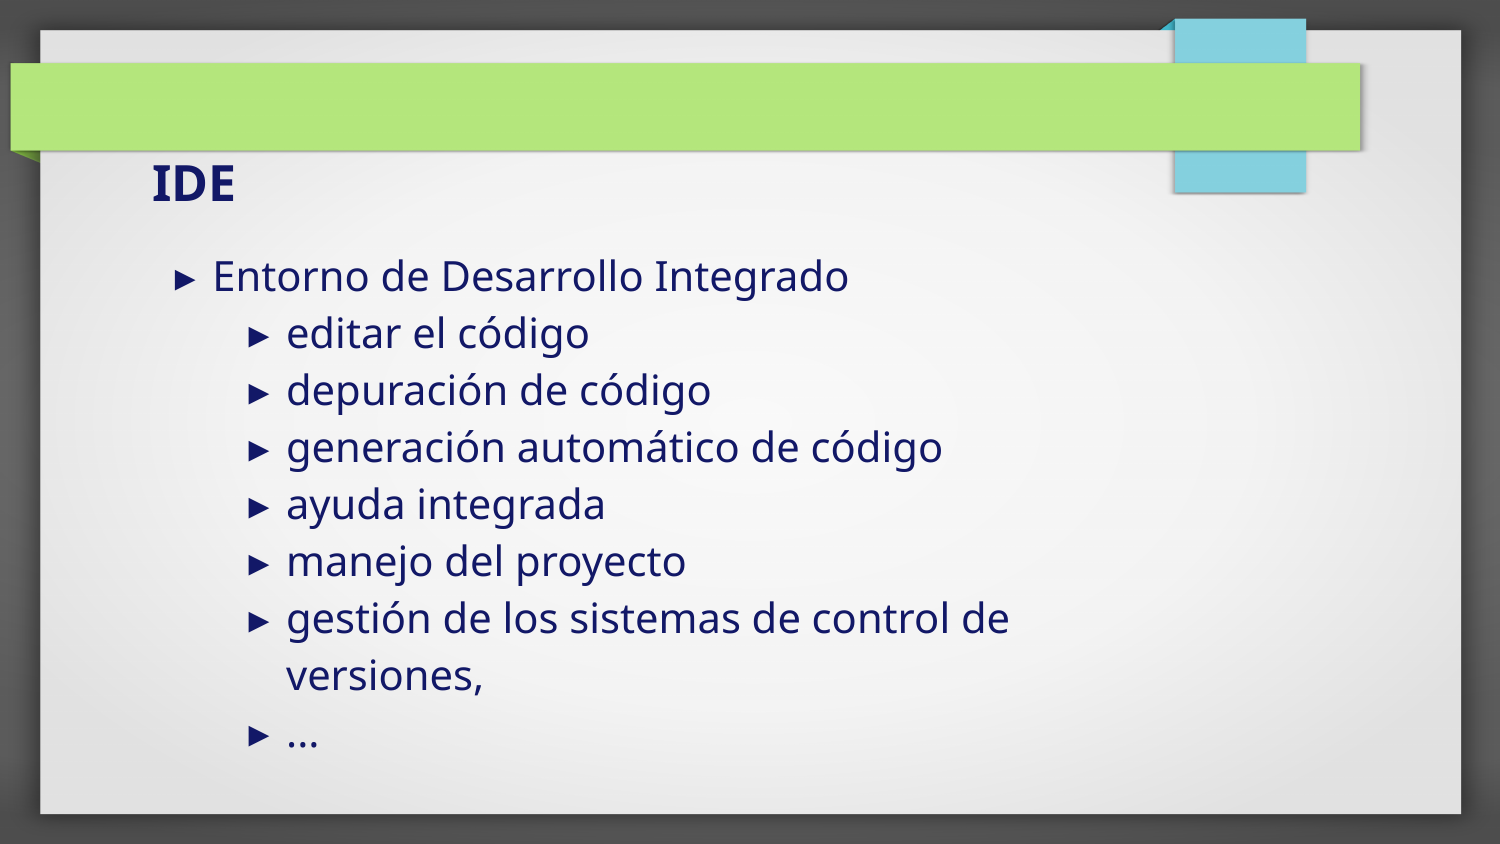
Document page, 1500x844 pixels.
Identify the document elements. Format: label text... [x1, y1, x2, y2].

picture [0, 0, 1500, 844]
title IDE [137, 146, 1011, 227]
list Entorno de Desarrollo Integrado editar el código depuración de código generación automático de código ayuda integrada manejo del proyecto gestión de los sistemas de control de versiones, ... [137, 246, 1011, 750]
